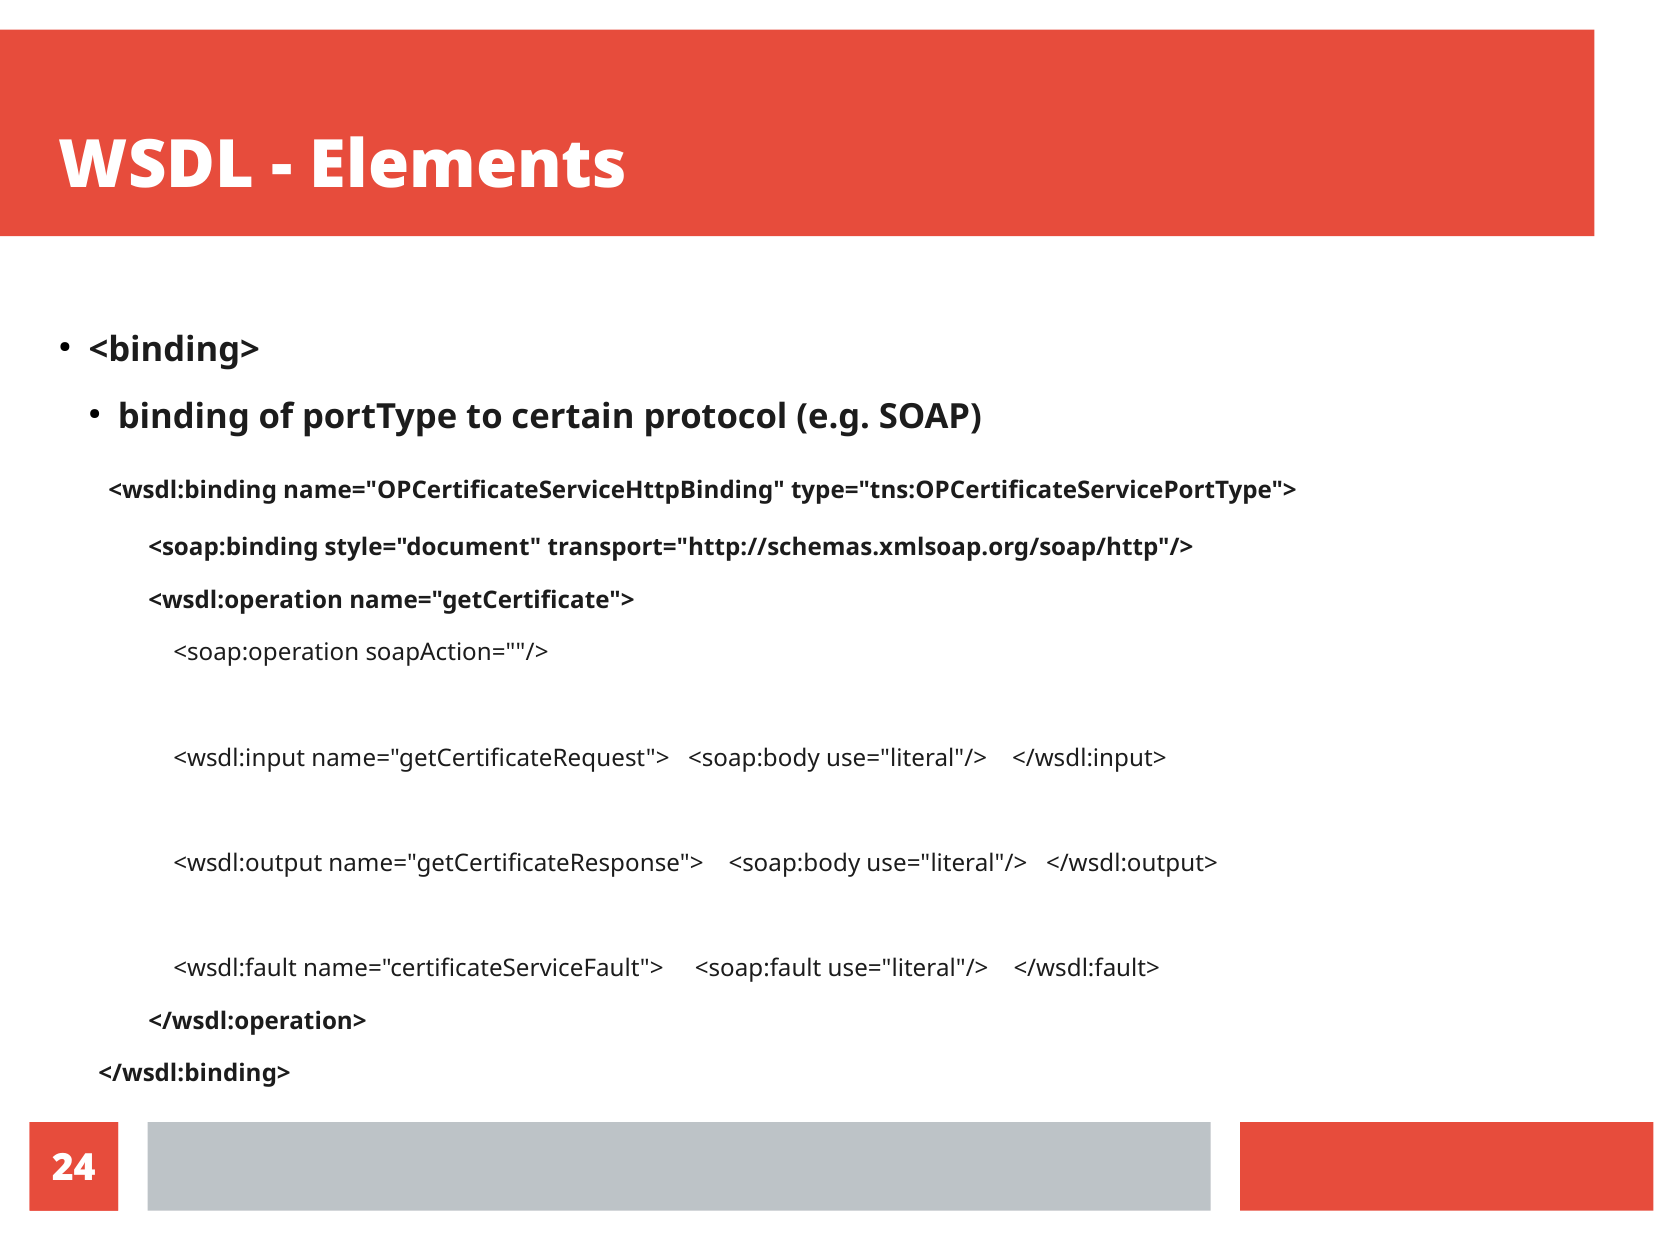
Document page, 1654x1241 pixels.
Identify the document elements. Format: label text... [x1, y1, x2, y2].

title WSDL - Elements [59, 59, 1595, 207]
list <binding> binding of portType to certain protocol (e.g. SOAP) <wsdl:binding name="OPCertificateServiceHttpBinding" type="tns:OPCertificateServicePortType"> <soap:binding style="document" transport="http://schemas.xmlsoap.org/soap/http"/> <wsdl:operation name="getCertificate"> <soap:operation soapAction=""/> <wsdl:input name="getCertificateRequest"> <soap:body use="literal"/> </wsdl:input> <wsdl:output name="getCertificateResponse"> <soap:body use="literal"/> </wsdl:output> <wsdl:fault name="certificateServiceFault"> <soap:fault use="literal"/> </wsdl:fault> </wsdl:operation> </wsdl:binding> [59, 324, 1565, 1093]
